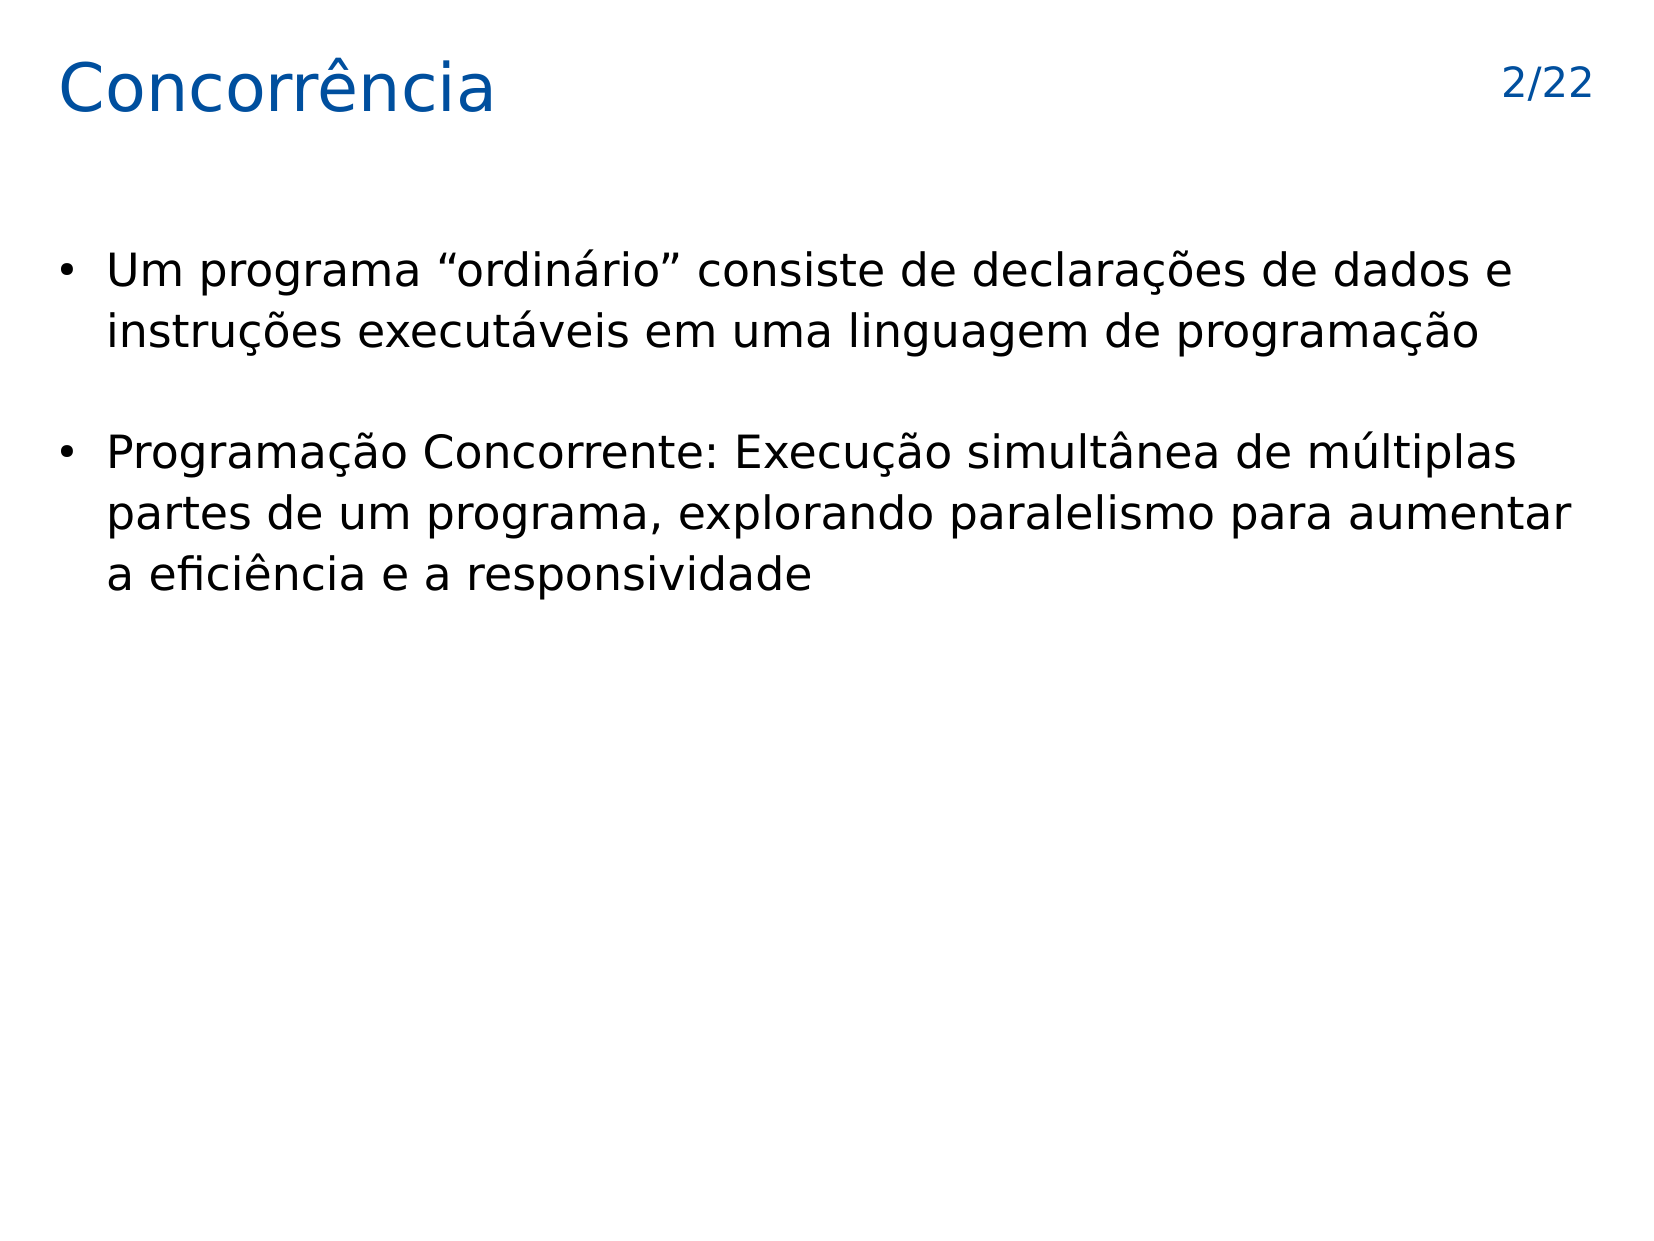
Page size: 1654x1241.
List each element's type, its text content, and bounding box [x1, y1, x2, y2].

list Um programa “ordinário” consiste de declarações de dados e instruções executáveis em uma linguagem de programação Programação Concorrente: Execução simultânea de múltiplas partes de um programa, explorando paralelismo para aumentar a eficiência e a responsividade [59, 236, 1595, 1182]
title Concorrência [59, 29, 1625, 148]
